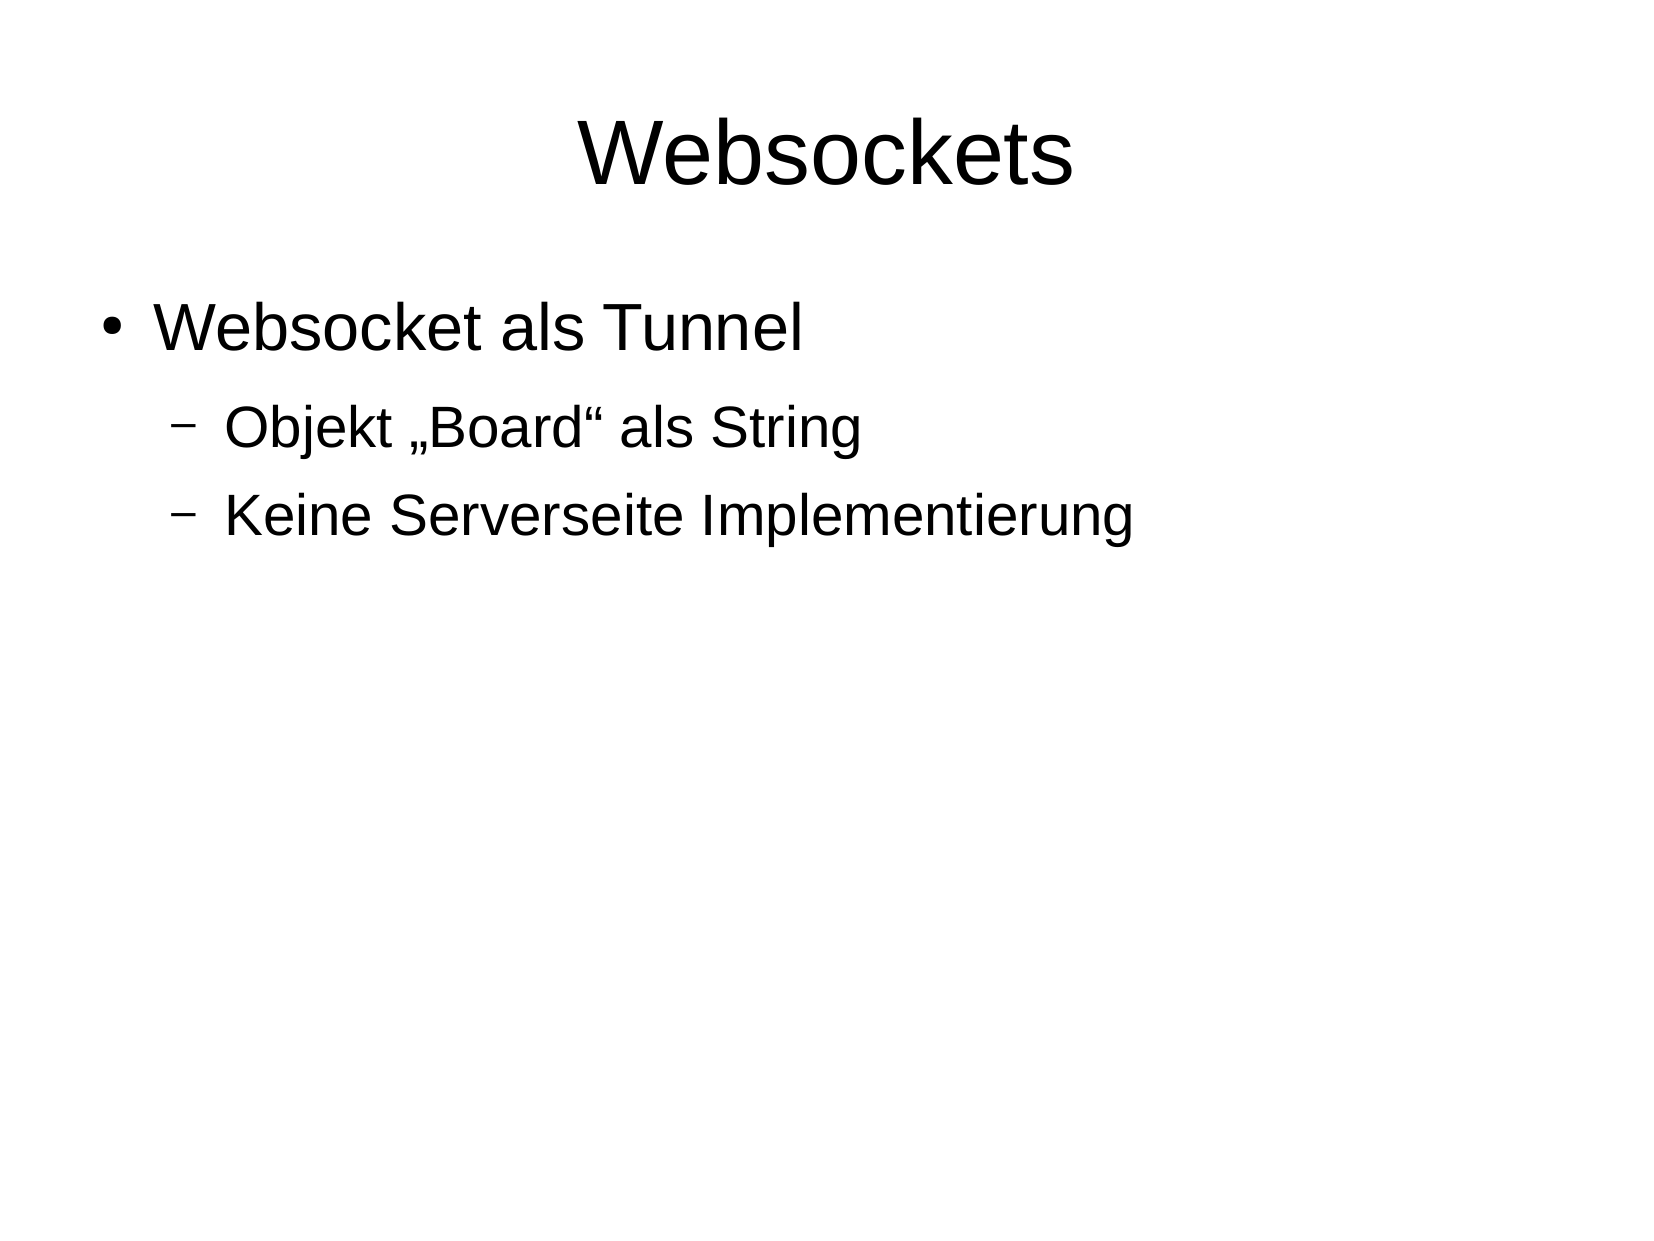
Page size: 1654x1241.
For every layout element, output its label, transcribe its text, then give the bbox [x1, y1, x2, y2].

title Websockets [82, 49, 1571, 257]
list Websocket als Tunnel Objekt „Board“ als String Keine Serverseite Implementierung [82, 290, 1538, 1010]
